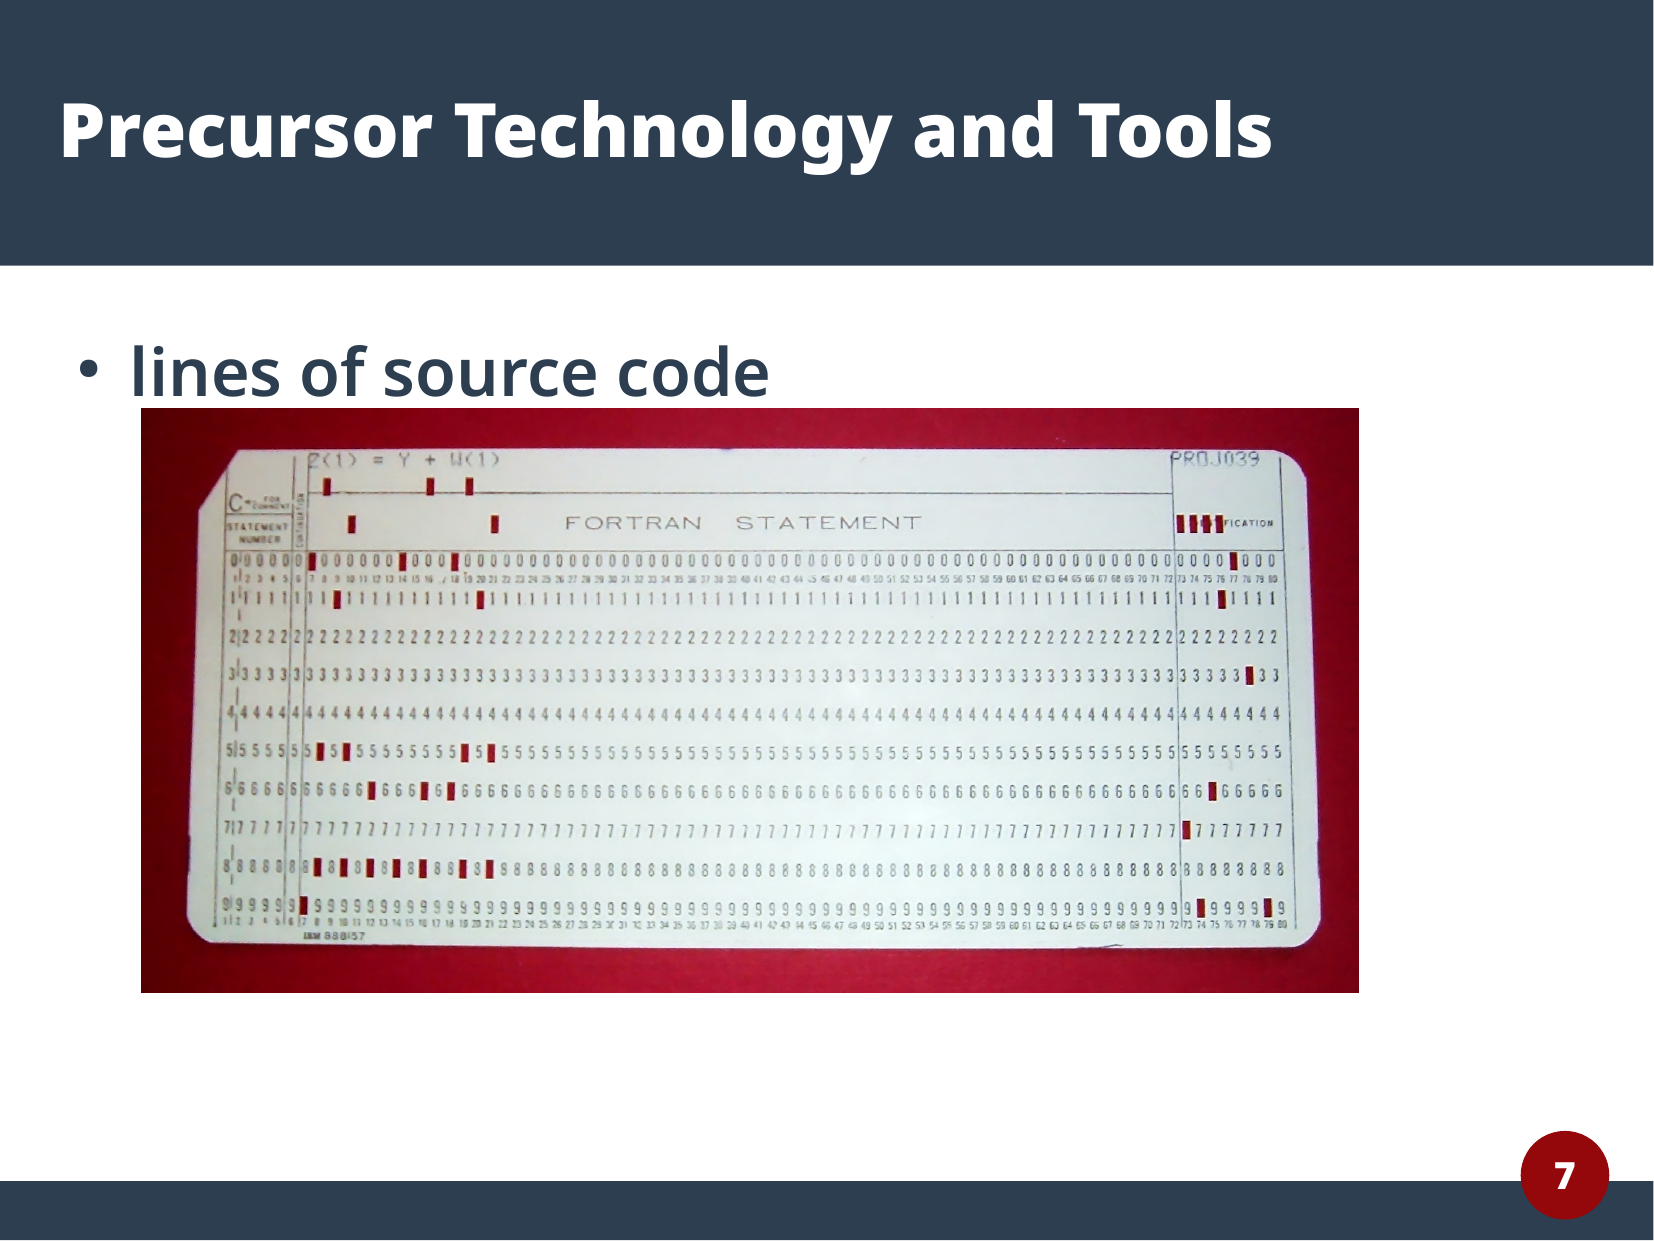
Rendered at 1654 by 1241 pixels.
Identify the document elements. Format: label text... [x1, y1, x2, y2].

picture [141, 408, 1359, 993]
list lines of source code [59, 324, 1595, 1152]
text_box [59, 49, 1595, 207]
